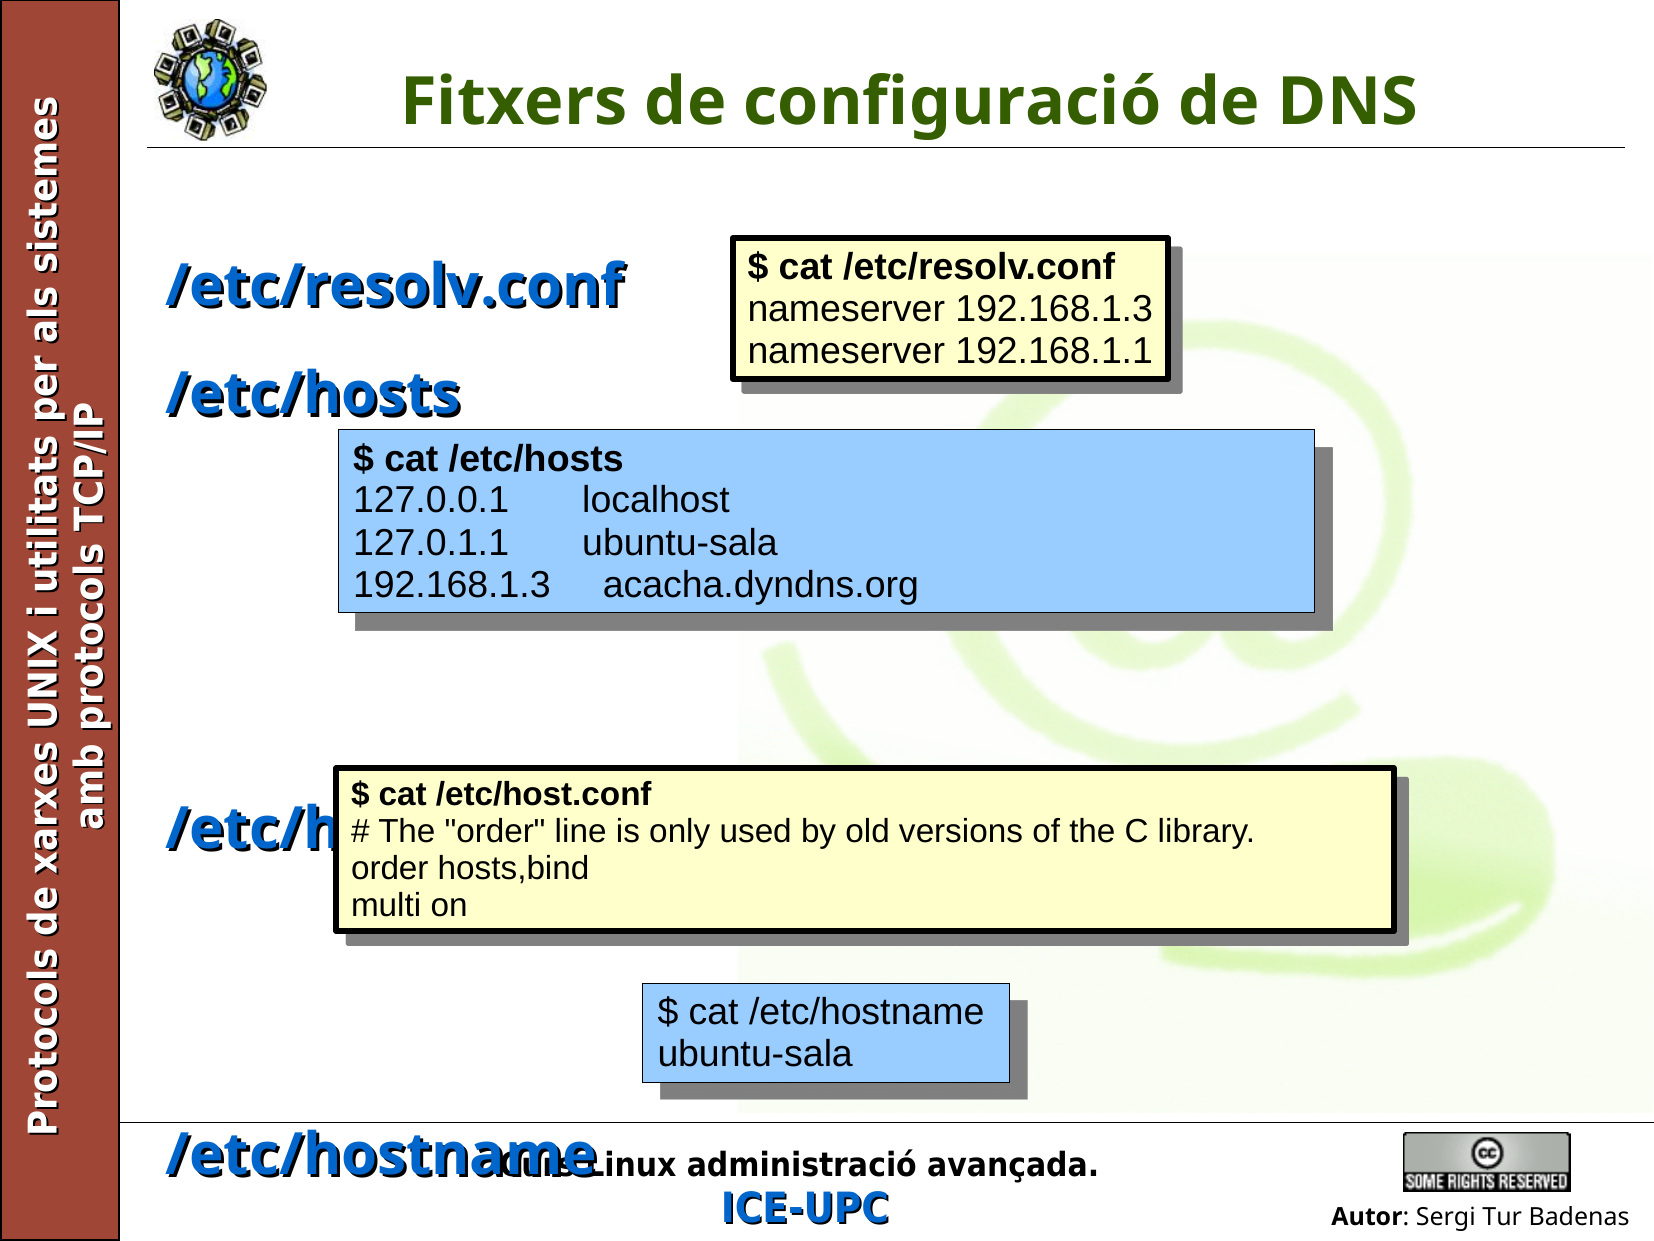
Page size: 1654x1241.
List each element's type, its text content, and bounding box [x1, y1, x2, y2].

text_box $ cat /etc/host.conf # The "order" line is only used by old versions of the C library. order hosts,bind multi on [336, 768, 1394, 932]
picture [154, 19, 268, 142]
text_box $ cat /etc/hostname ubuntu-sala [642, 983, 1010, 1083]
picture [1403, 1132, 1571, 1192]
picture [738, 252, 1654, 1113]
text_box $ cat /etc/hosts 127.0.0.1 localhost 127.0.1.1 ubuntu-sala 192.168.1.3 acacha.dyndns.org [338, 429, 1315, 613]
text_box $ cat /etc/resolv.conf nameserver 192.168.1.3 nameserver 192.168.1.1 [732, 238, 1168, 379]
list /etc/resolv.conf /etc/hosts /etc/host.conf /etc/hostname [147, 242, 1636, 1078]
title Fitxers de configuració de DNS [165, 56, 1654, 141]
